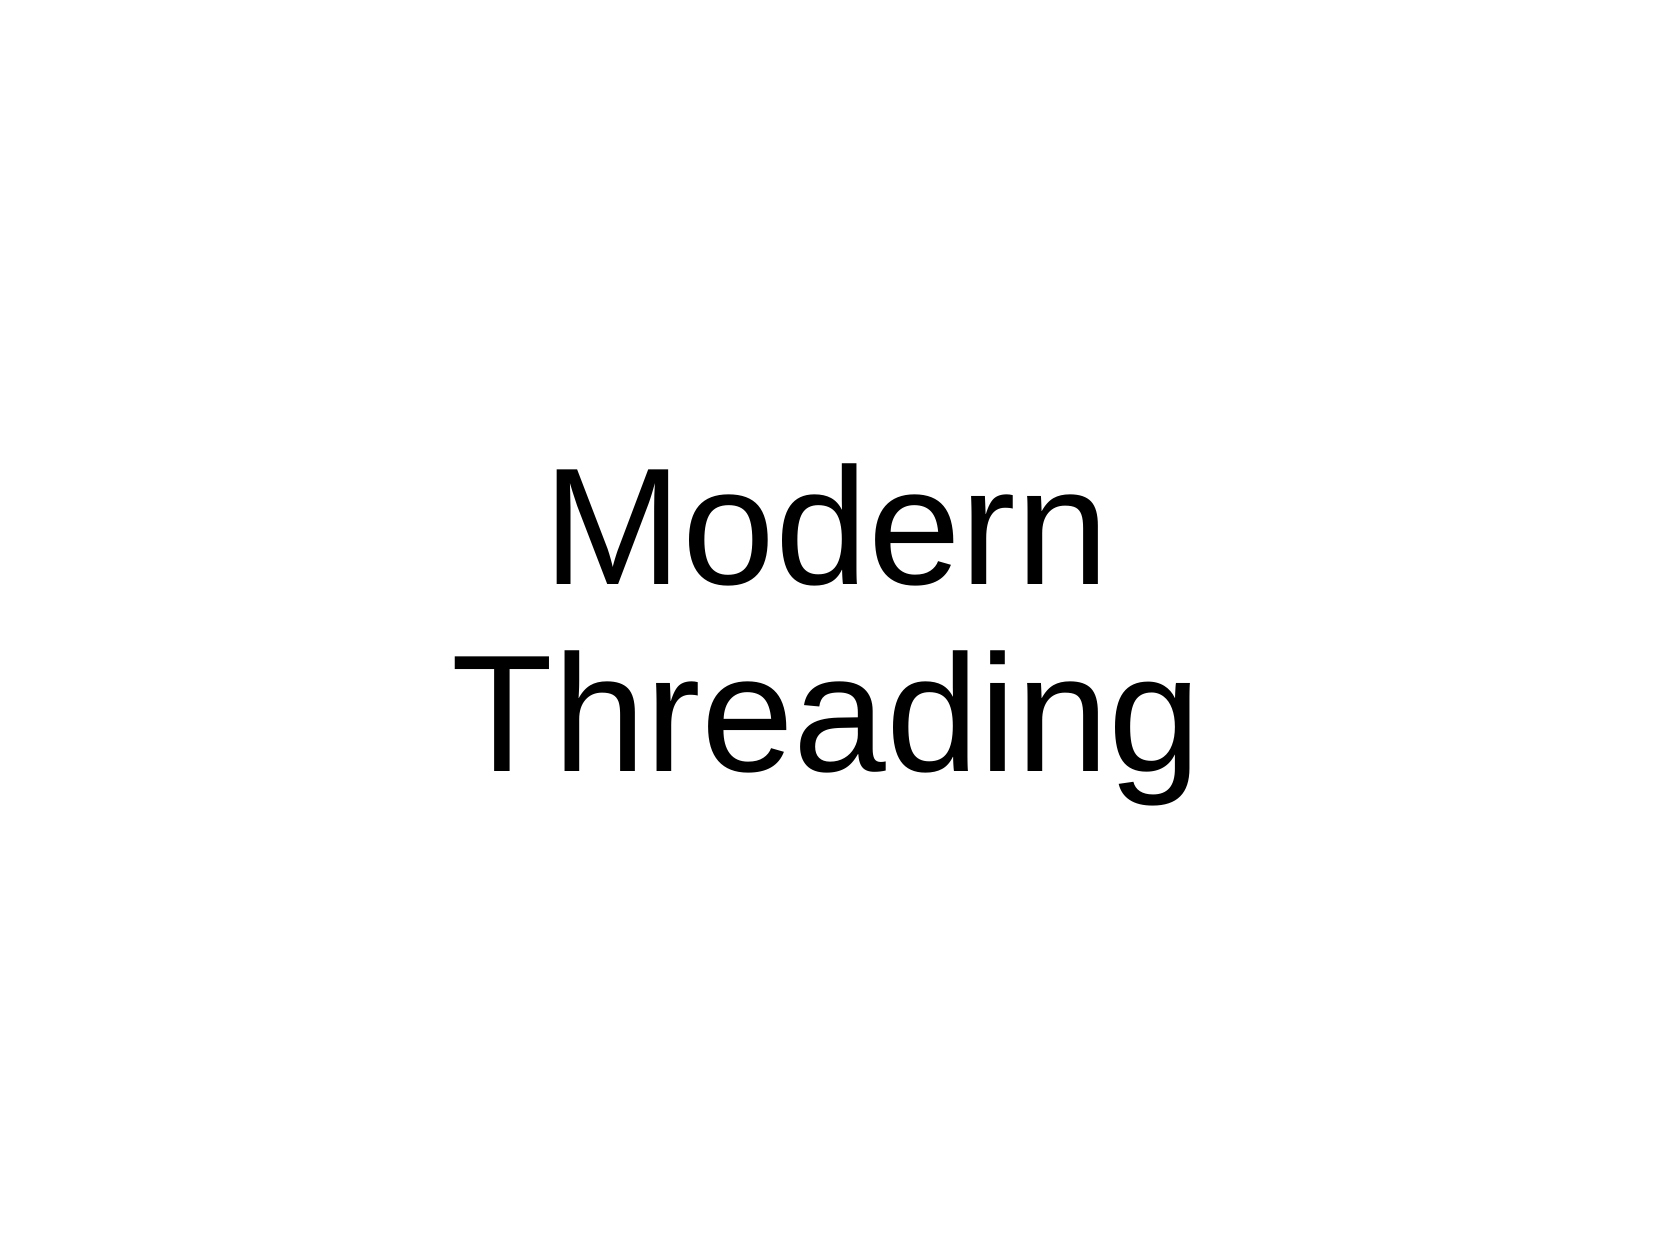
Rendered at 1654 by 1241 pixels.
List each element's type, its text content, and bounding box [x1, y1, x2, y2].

text_box Modern Threading [144, 426, 1510, 814]
